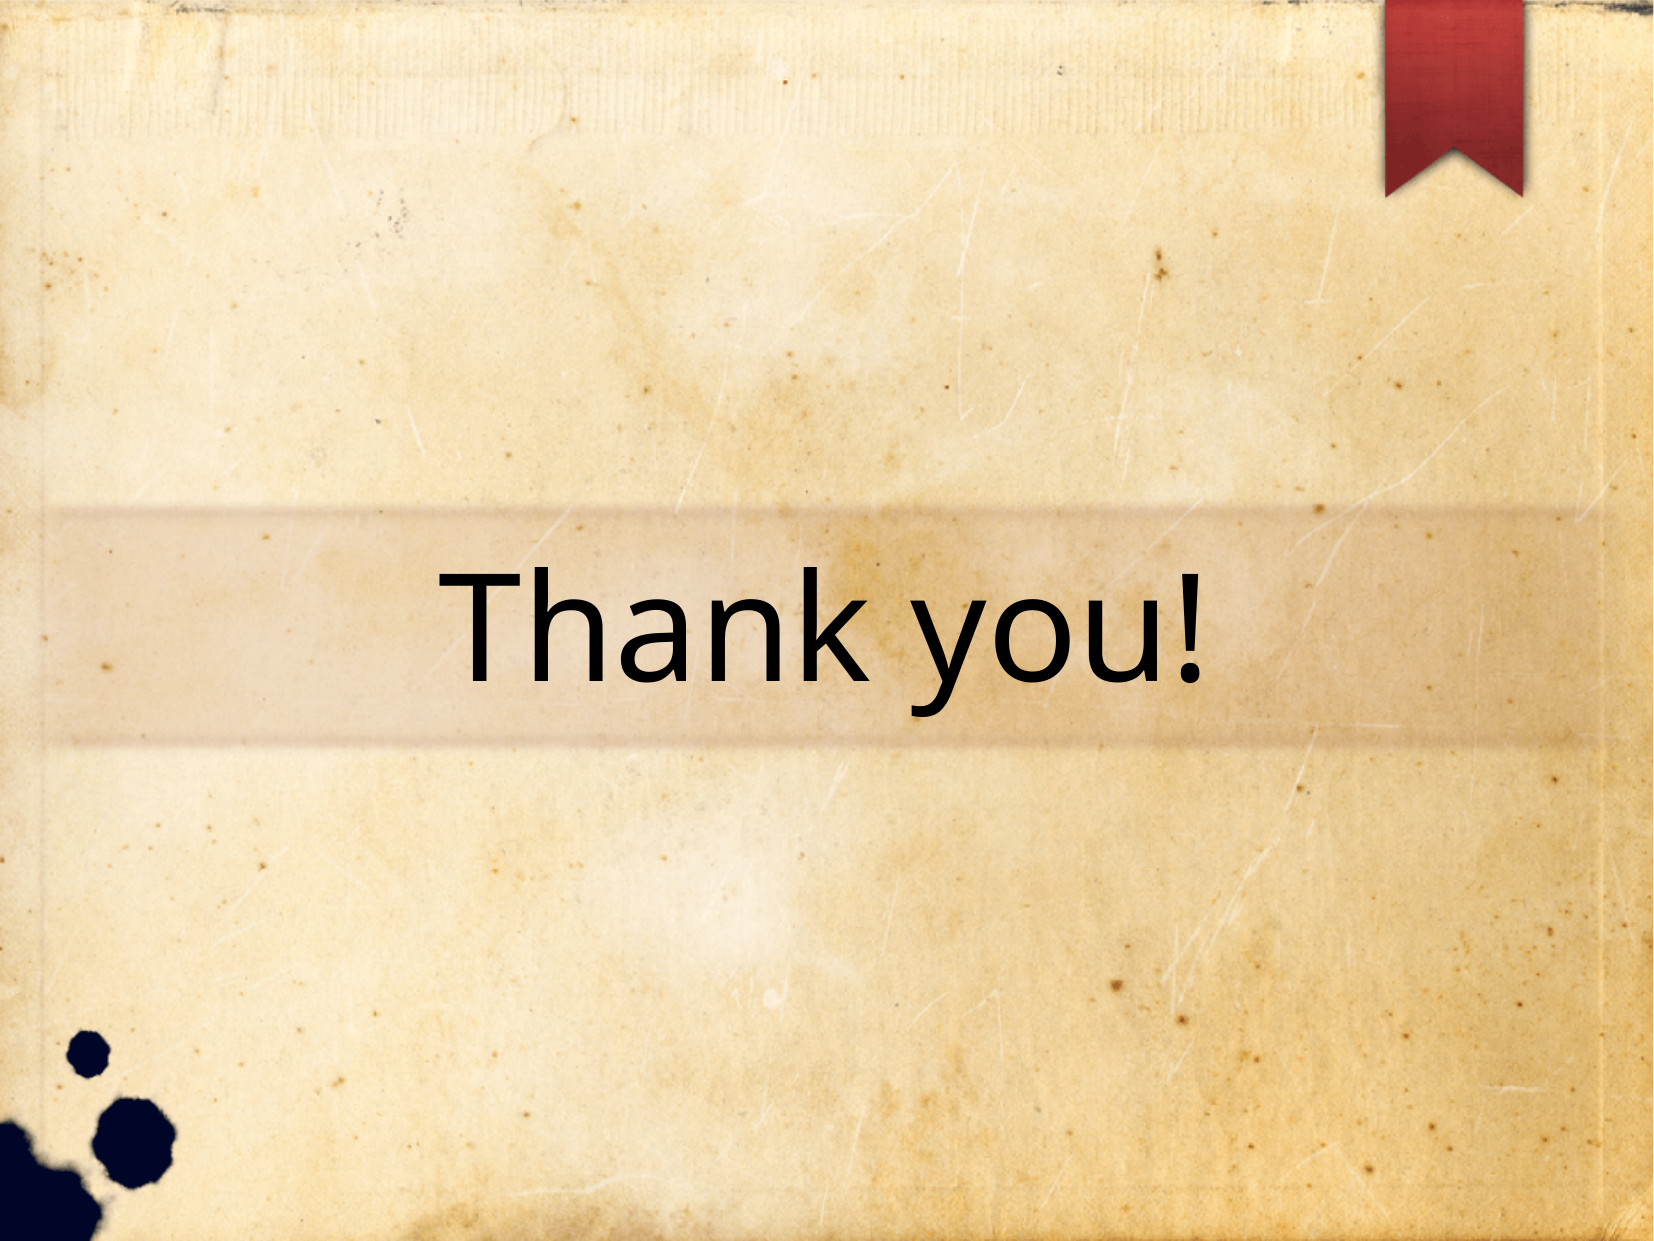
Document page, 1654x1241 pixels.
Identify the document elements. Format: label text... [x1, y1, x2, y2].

picture [0, 0, 1654, 1241]
title Thank you! [295, 519, 1394, 727]
